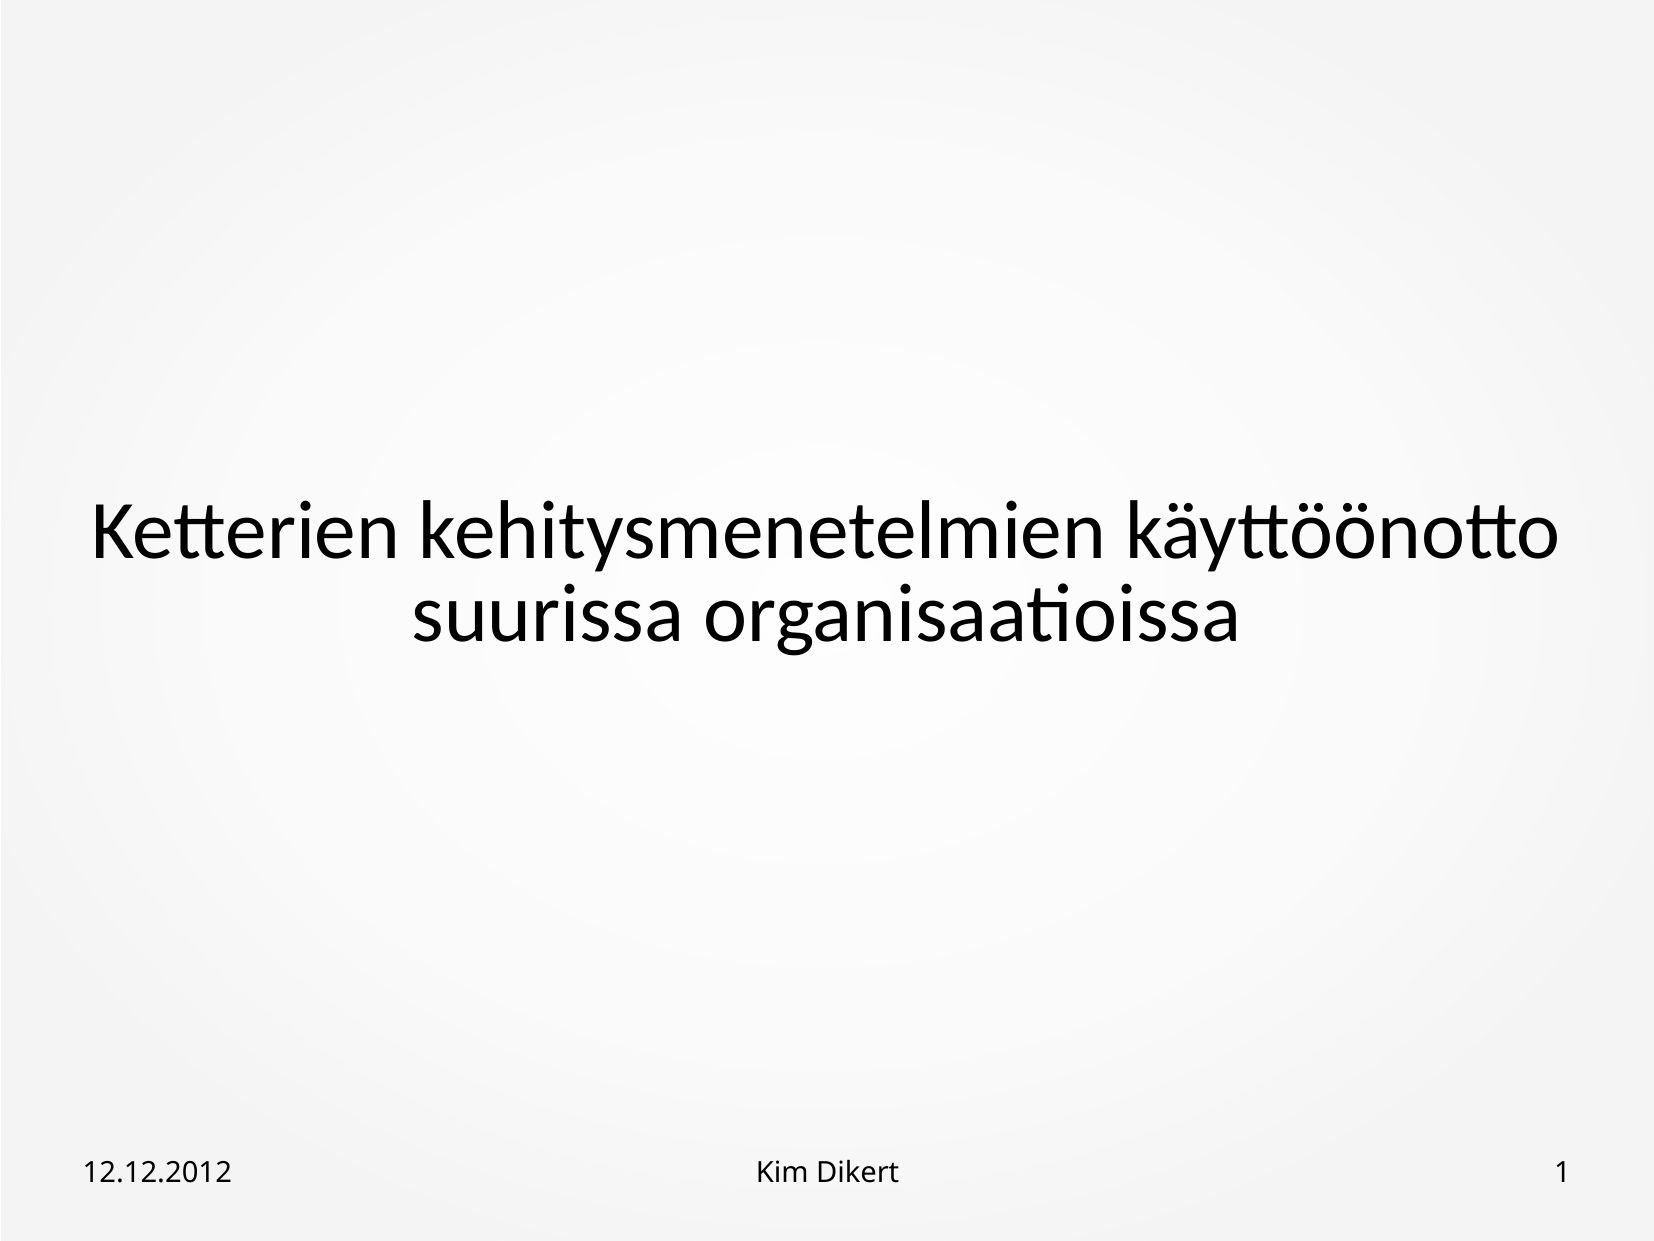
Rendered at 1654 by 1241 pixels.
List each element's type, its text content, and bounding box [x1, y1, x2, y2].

subtitle Ketterien kehitysmenetelmien käyttöönotto suurissa organisaatioissa [82, 49, 1571, 1109]
